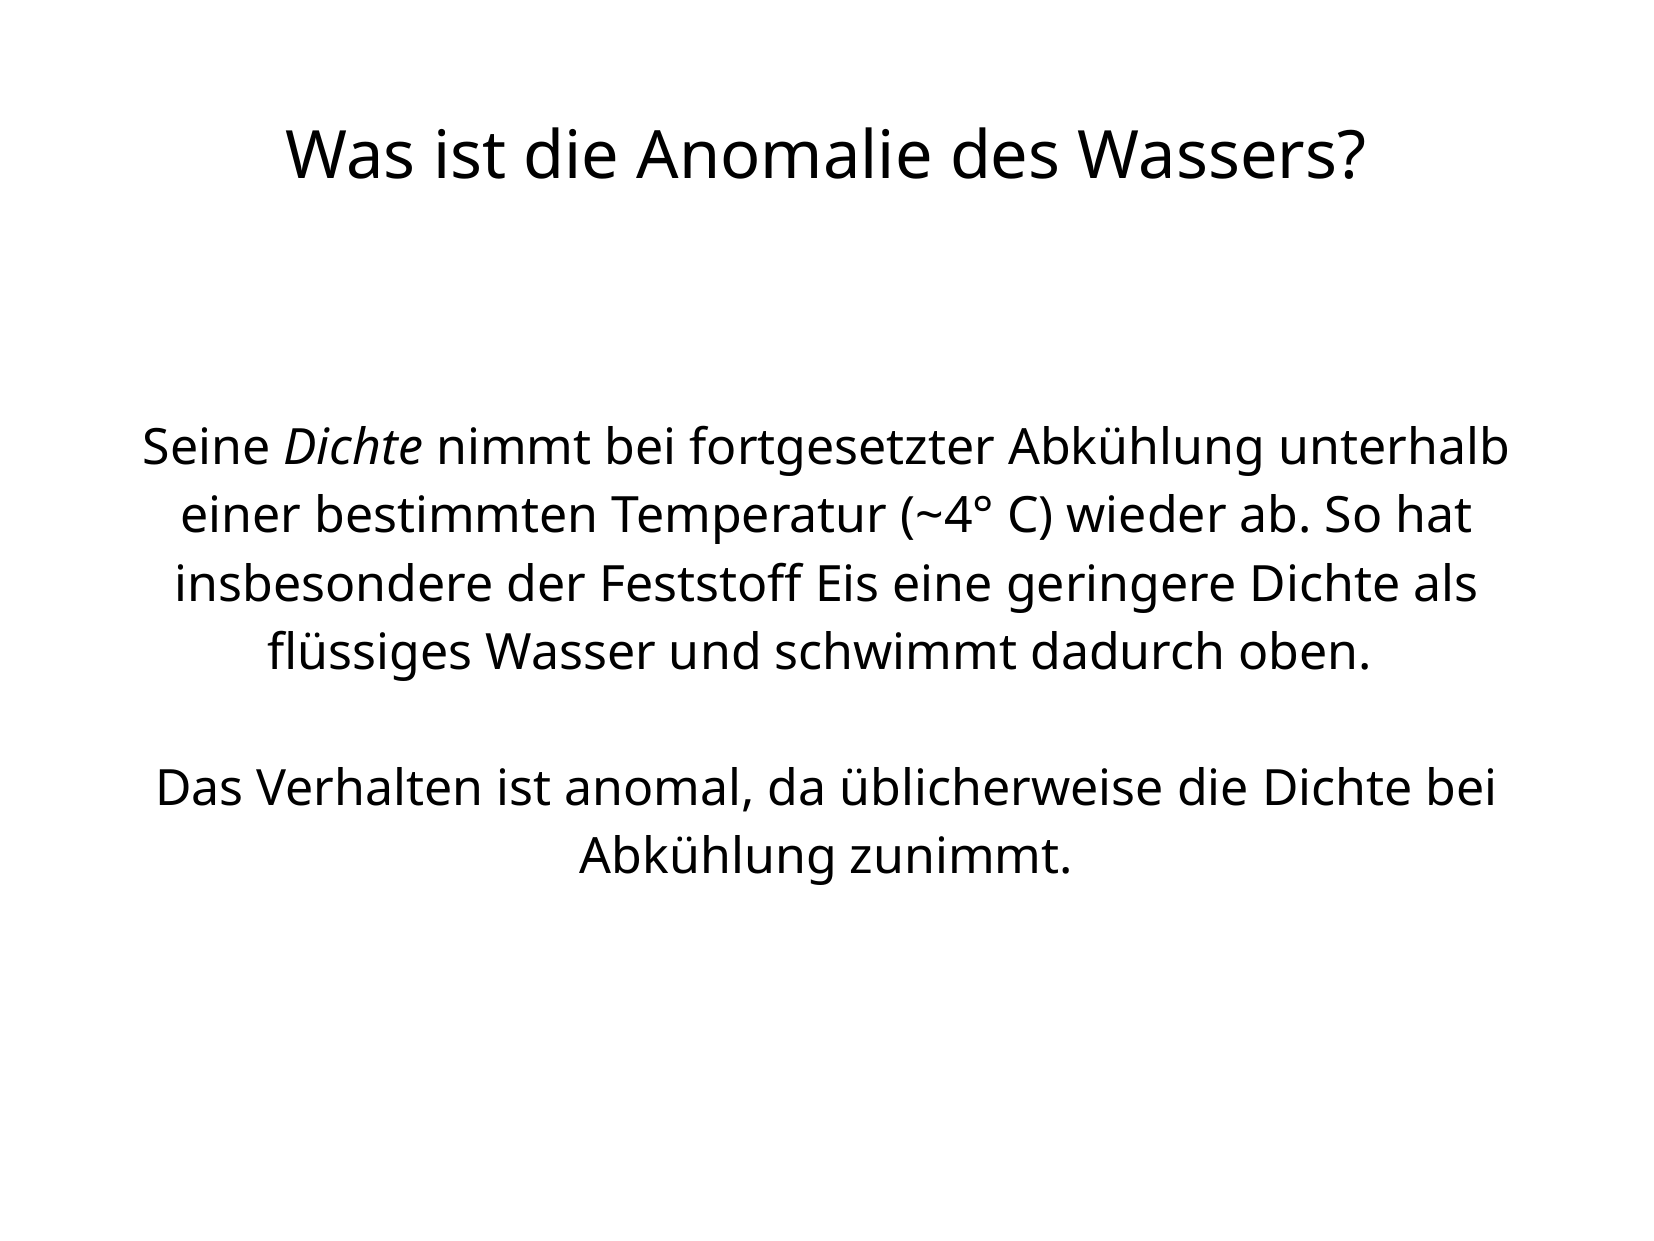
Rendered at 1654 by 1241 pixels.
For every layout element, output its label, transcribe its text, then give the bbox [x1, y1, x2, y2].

subtitle Seine Dichte nimmt bei fortgesetzter Abkühlung unterhalb einer bestimmten Temperatur (~4° C) wieder ab. So hat insbesondere der Feststoff Eis eine geringere Dichte als flüssiges Wasser und schwimmt dadurch oben. Das Verhalten ist anomal, da üblicherweise die Dichte bei Abkühlung zunimmt. [82, 290, 1571, 1010]
title Was ist die Anomalie des Wassers? [82, 49, 1571, 257]
